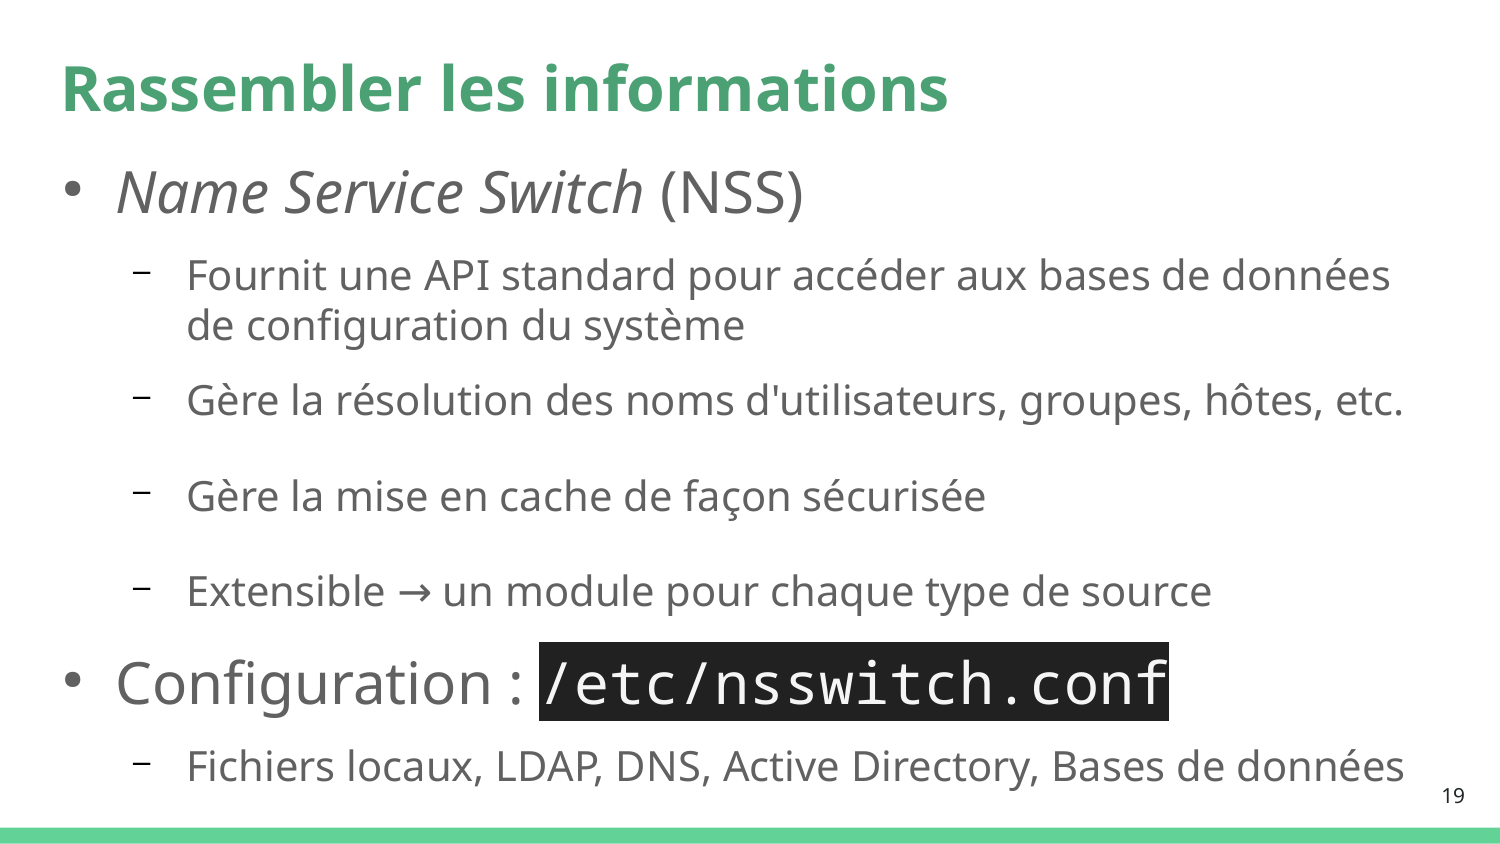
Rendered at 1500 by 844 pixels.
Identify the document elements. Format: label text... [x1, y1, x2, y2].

list Name Service Switch (NSS) Fournit une API standard pour accéder aux bases de données de configuration du système Gère la résolution des noms d'utilisateurs, groupes, hôtes, etc. Gère la mise en cache de façon sécurisée Extensible → un module pour chaque type de source Configuration : /etc/nsswitch.conf Fichiers locaux, LDAP, DNS, Active Directory, Bases de données [29, 129, 1430, 805]
slide_number <numéro> [1389, 764, 1480, 830]
title Rassembler les informations [45, 22, 1477, 117]
